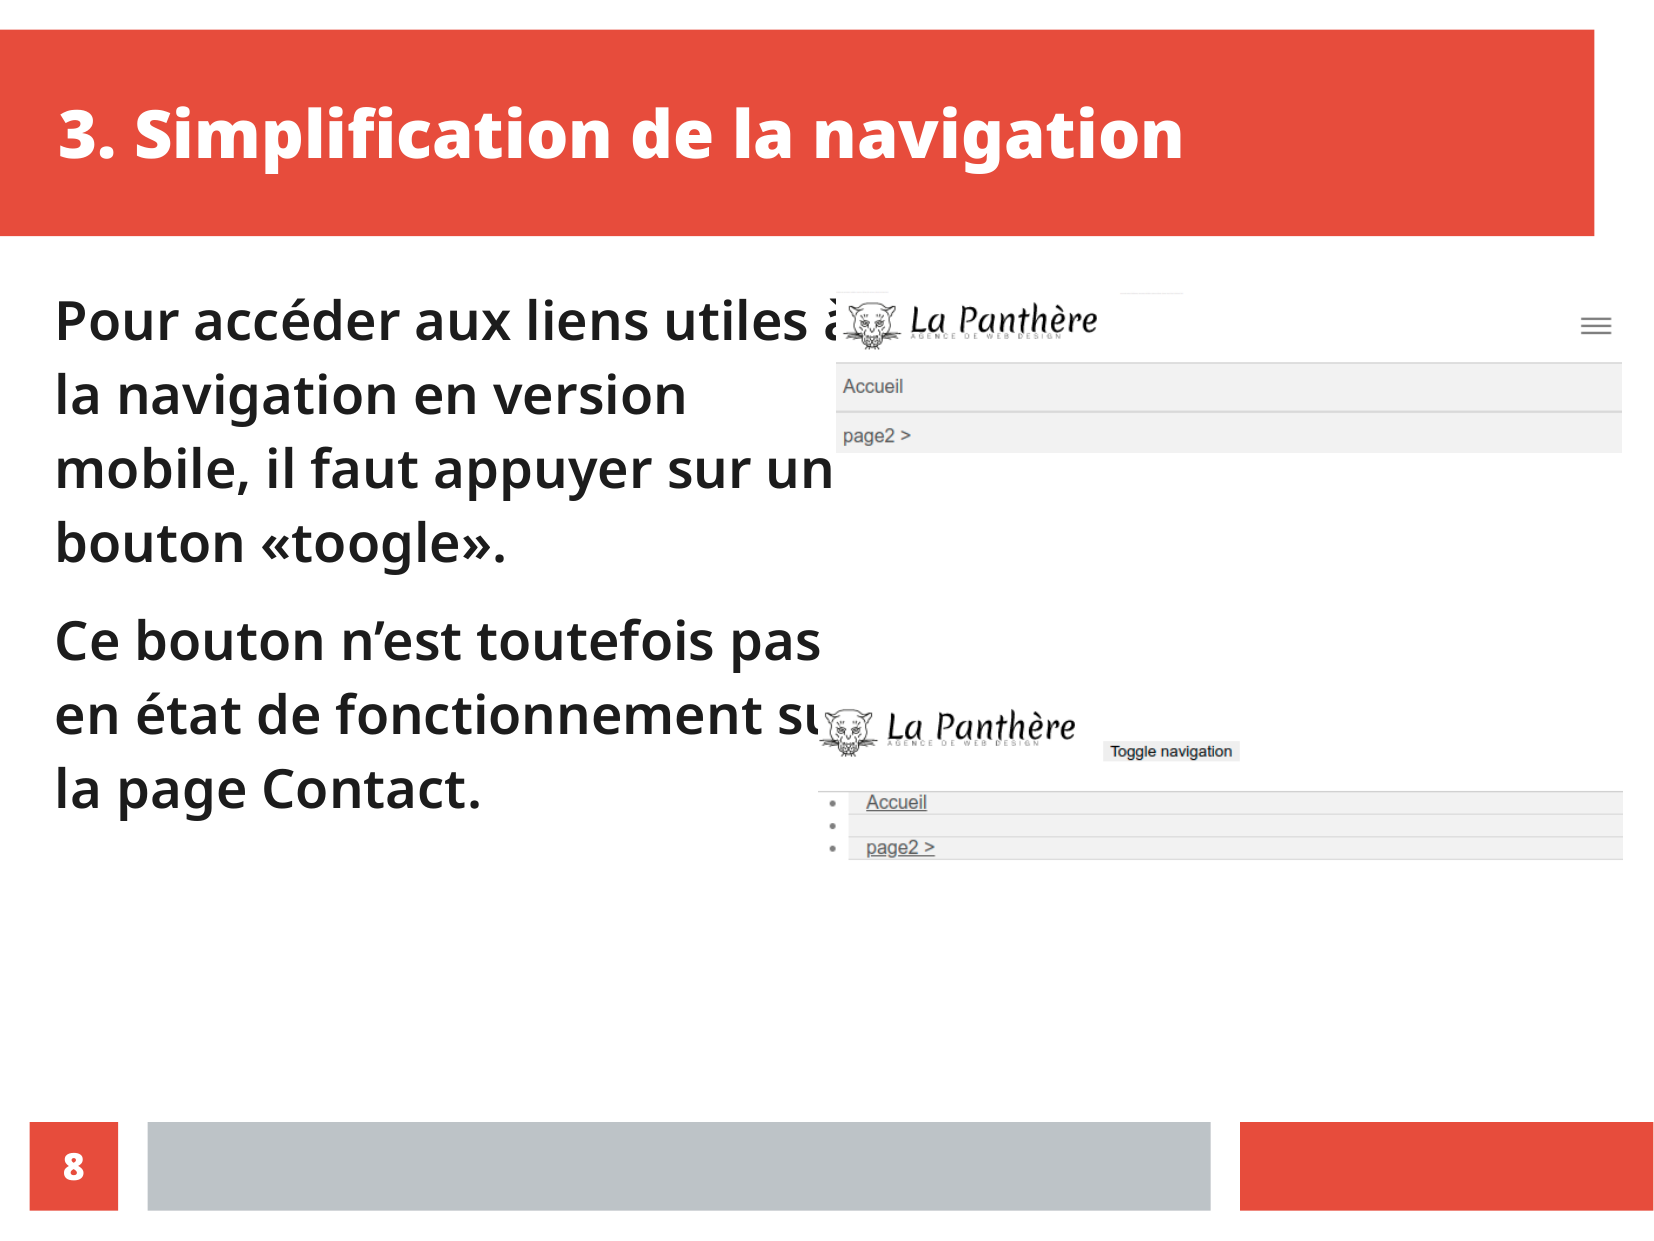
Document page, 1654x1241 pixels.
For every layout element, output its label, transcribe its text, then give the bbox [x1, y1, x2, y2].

title 3. Simplification de la navigation [59, 59, 1595, 207]
list Pour accéder aux liens utiles à la navigation en version mobile, il faut appuyer sur un bouton «toogle». Ce bouton n’est toutefois pas en état de fonctionnement sur la page Contact. [54, 282, 896, 1081]
picture [818, 702, 1623, 866]
picture [836, 286, 1622, 453]
